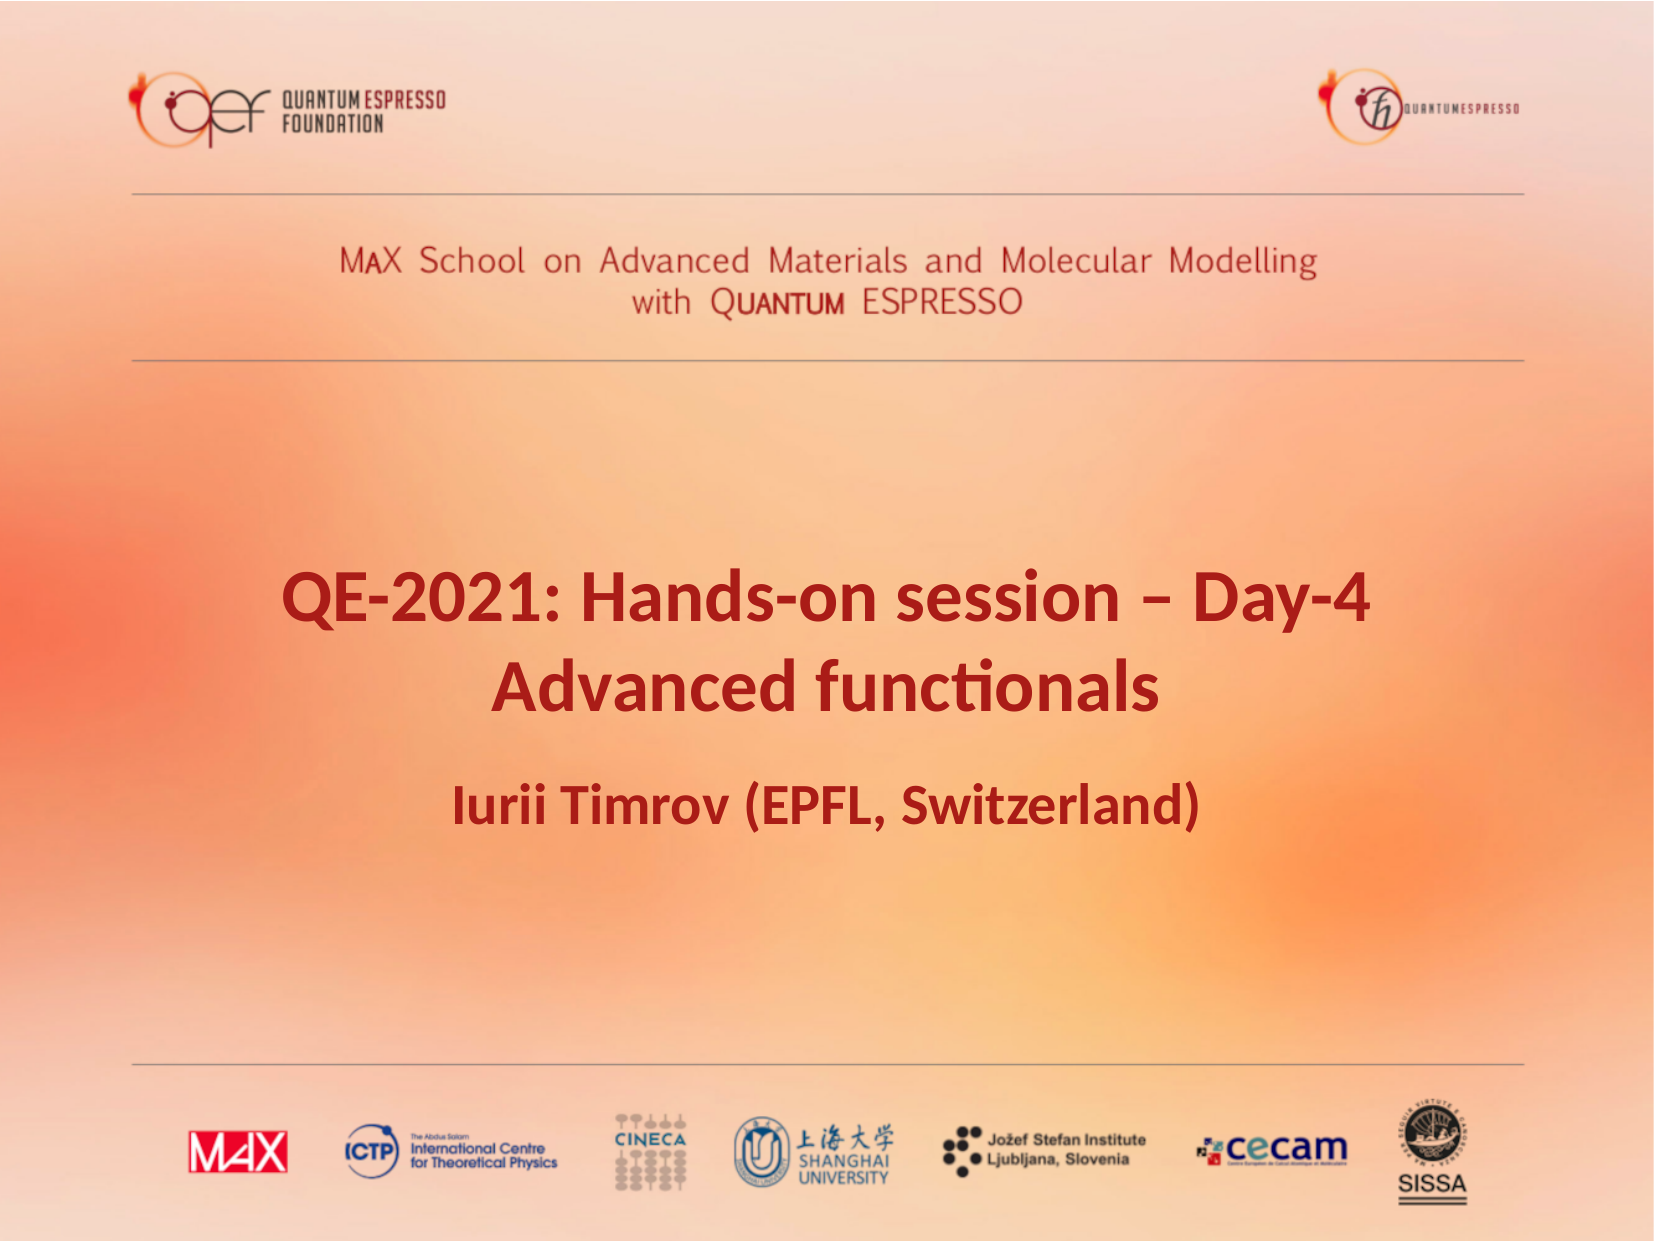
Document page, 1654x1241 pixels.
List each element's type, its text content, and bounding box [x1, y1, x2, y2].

text_box Iurii Timrov (EPFL, Switzerland) [64, 763, 1590, 839]
text_box QE-2021: Hands-on session – Day-4 Advanced functionals [64, 546, 1590, 622]
picture [0, 1, 1654, 1241]
